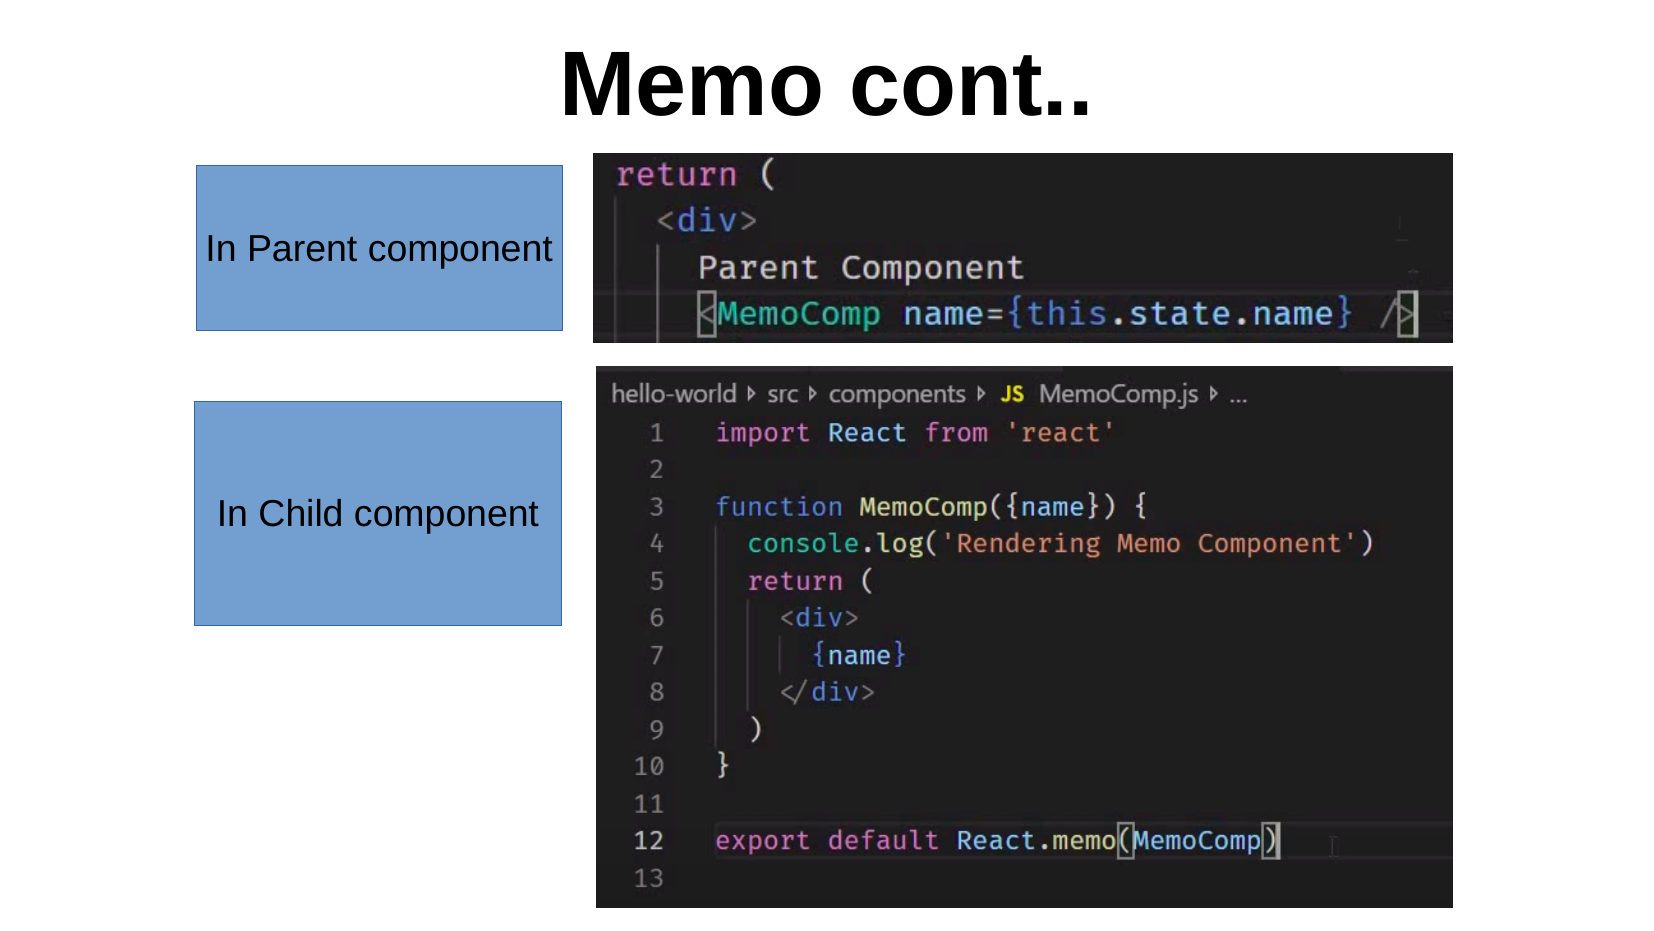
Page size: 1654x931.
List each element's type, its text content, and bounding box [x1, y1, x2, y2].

text_box In Child component [194, 401, 562, 626]
picture [596, 366, 1453, 908]
picture [593, 153, 1453, 343]
text_box In Parent component [196, 165, 563, 331]
title Memo cont.. [82, 32, 1571, 135]
